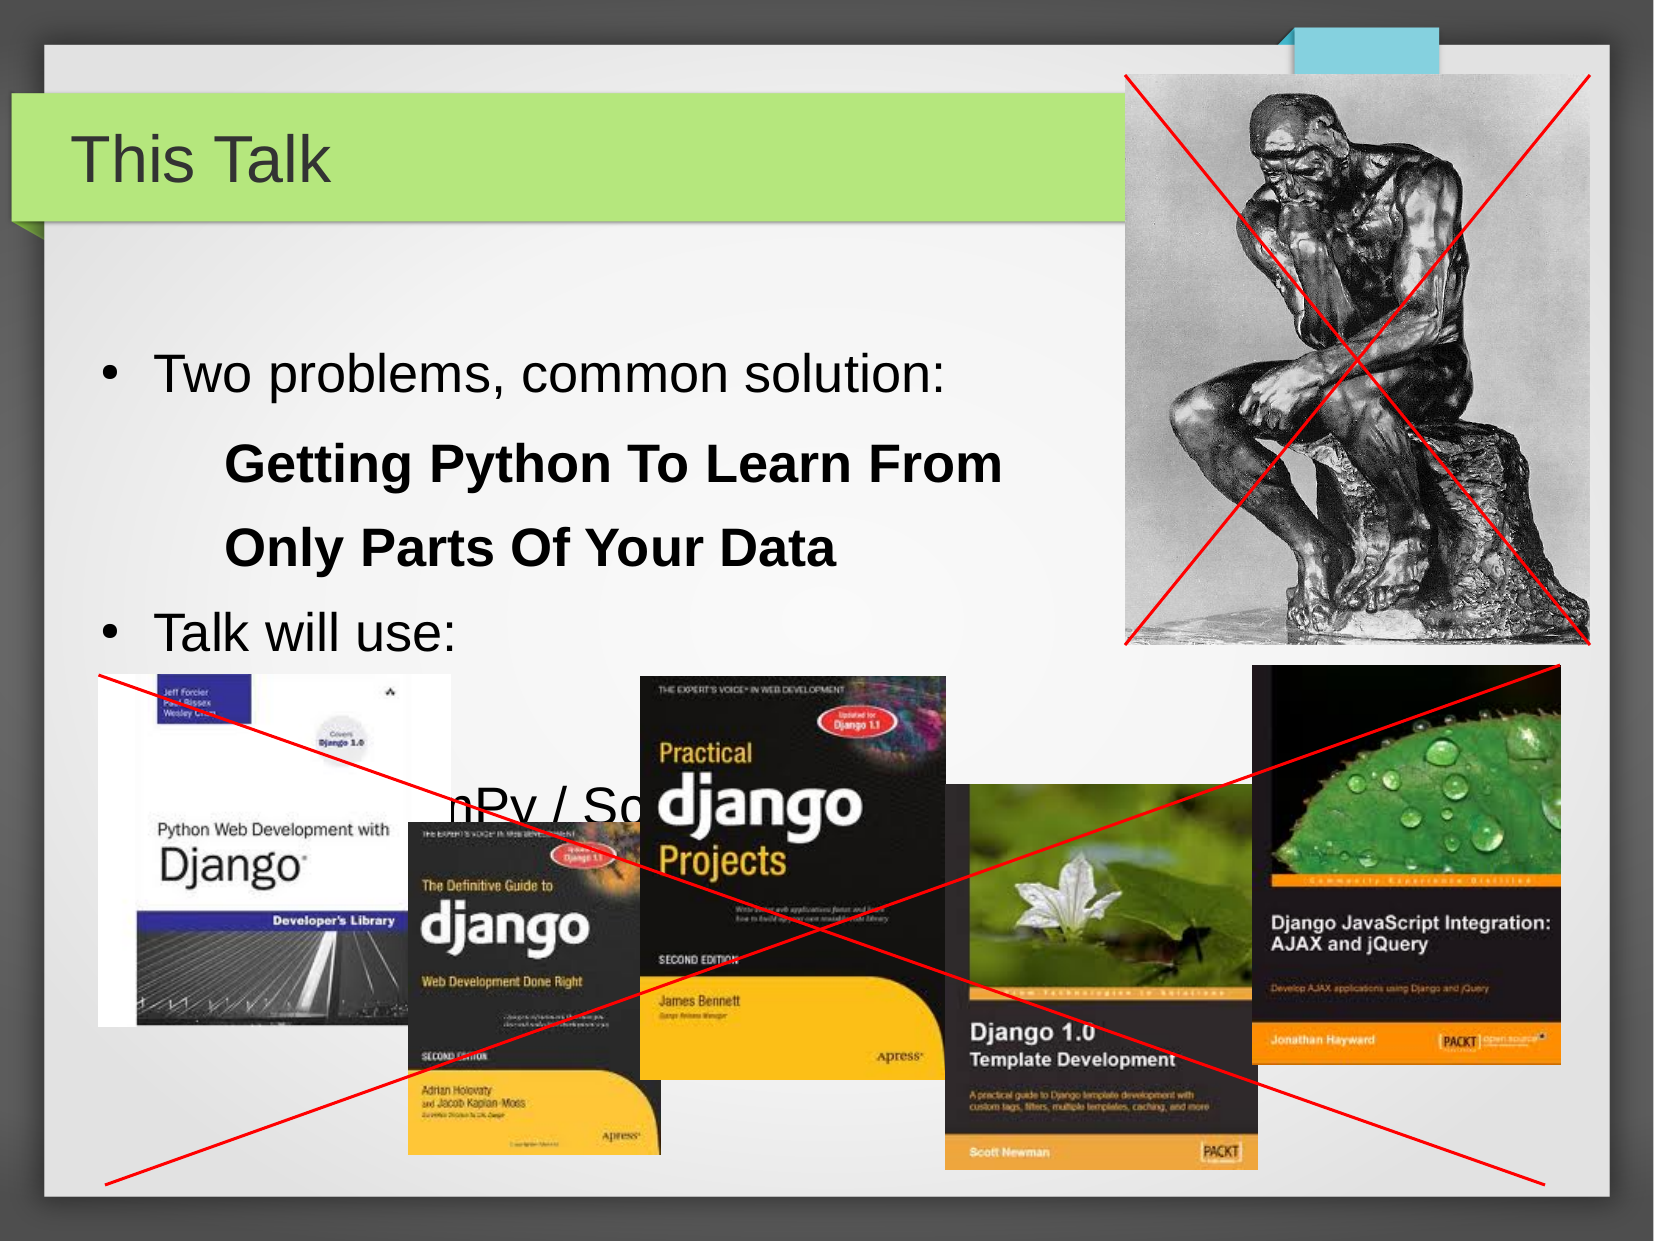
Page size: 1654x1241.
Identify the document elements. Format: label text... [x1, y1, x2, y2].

list Two problems, common solution: Getting Python To Learn From Only Parts Of Your Data Talk will use: no math short NumPy / SciPy / SciKits snippets [82, 343, 1538, 1063]
title This Talk [70, 106, 1125, 213]
picture [0, 0, 1654, 1241]
